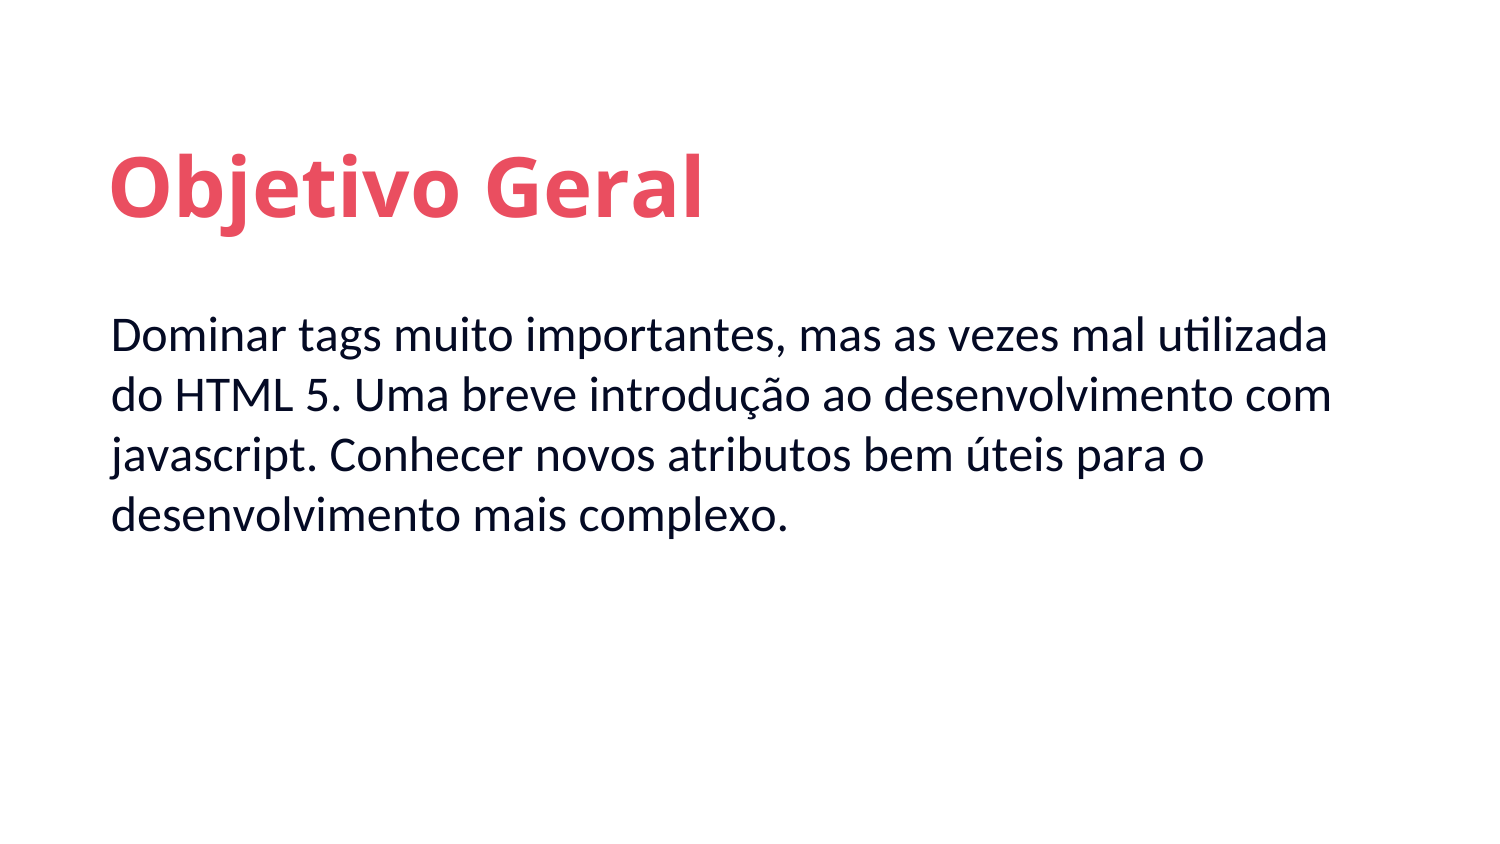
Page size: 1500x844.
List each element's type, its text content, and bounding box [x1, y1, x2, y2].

text_box Objetivo Geral [92, 104, 1408, 243]
text_box Dominar tags muito importantes, mas as vezes mal utilizada do HTML 5. Uma breve introdução ao desenvolvimento com javascript. Conhecer novos atributos bem úteis para o desenvolvimento mais complexo. [70, 266, 1386, 578]
